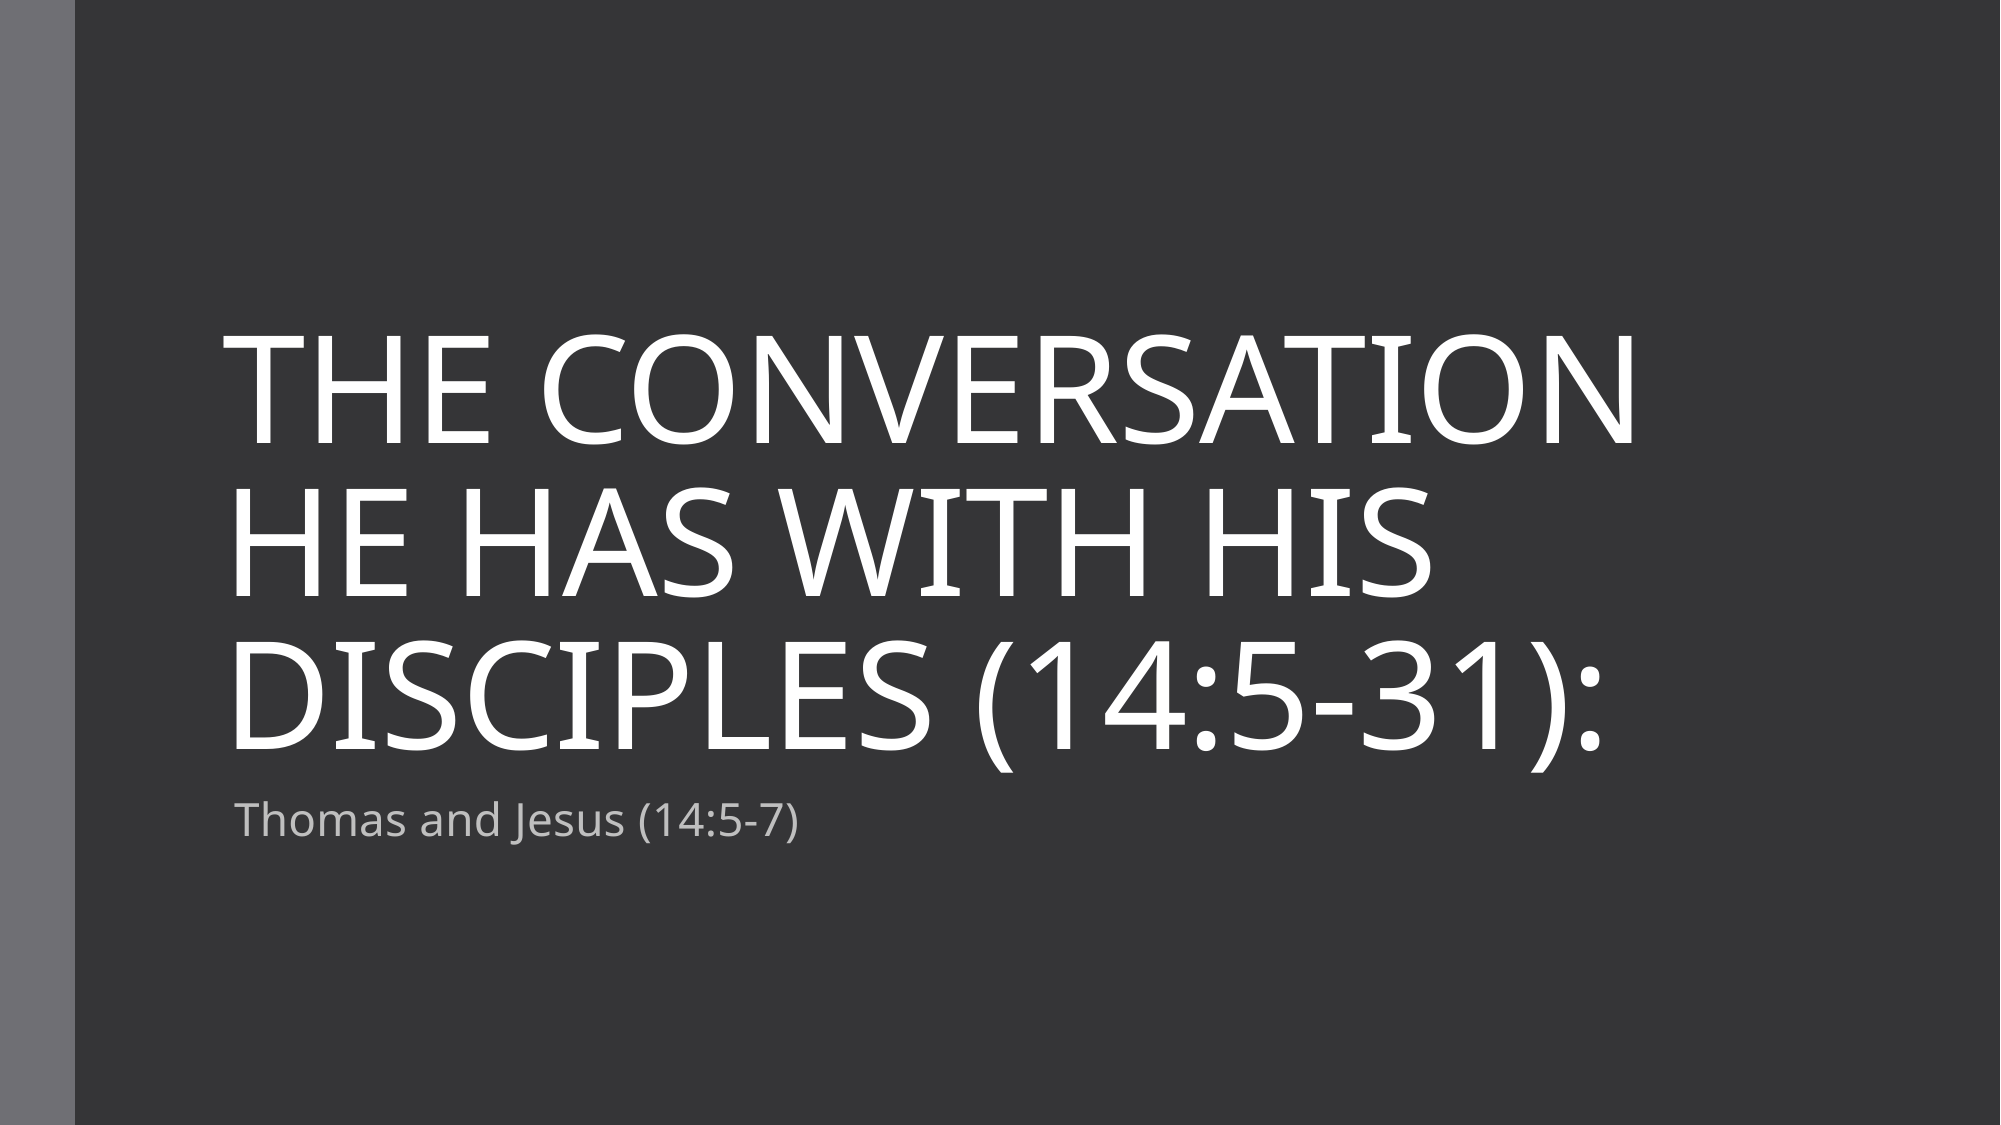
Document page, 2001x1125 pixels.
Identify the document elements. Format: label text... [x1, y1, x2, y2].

subtitle Thomas and Jesus (14:5-7) [206, 787, 1752, 1066]
title THE CONVERSATION HE HAS WITH HIS DISCIPLES (14:5-31): [206, 124, 1752, 787]
